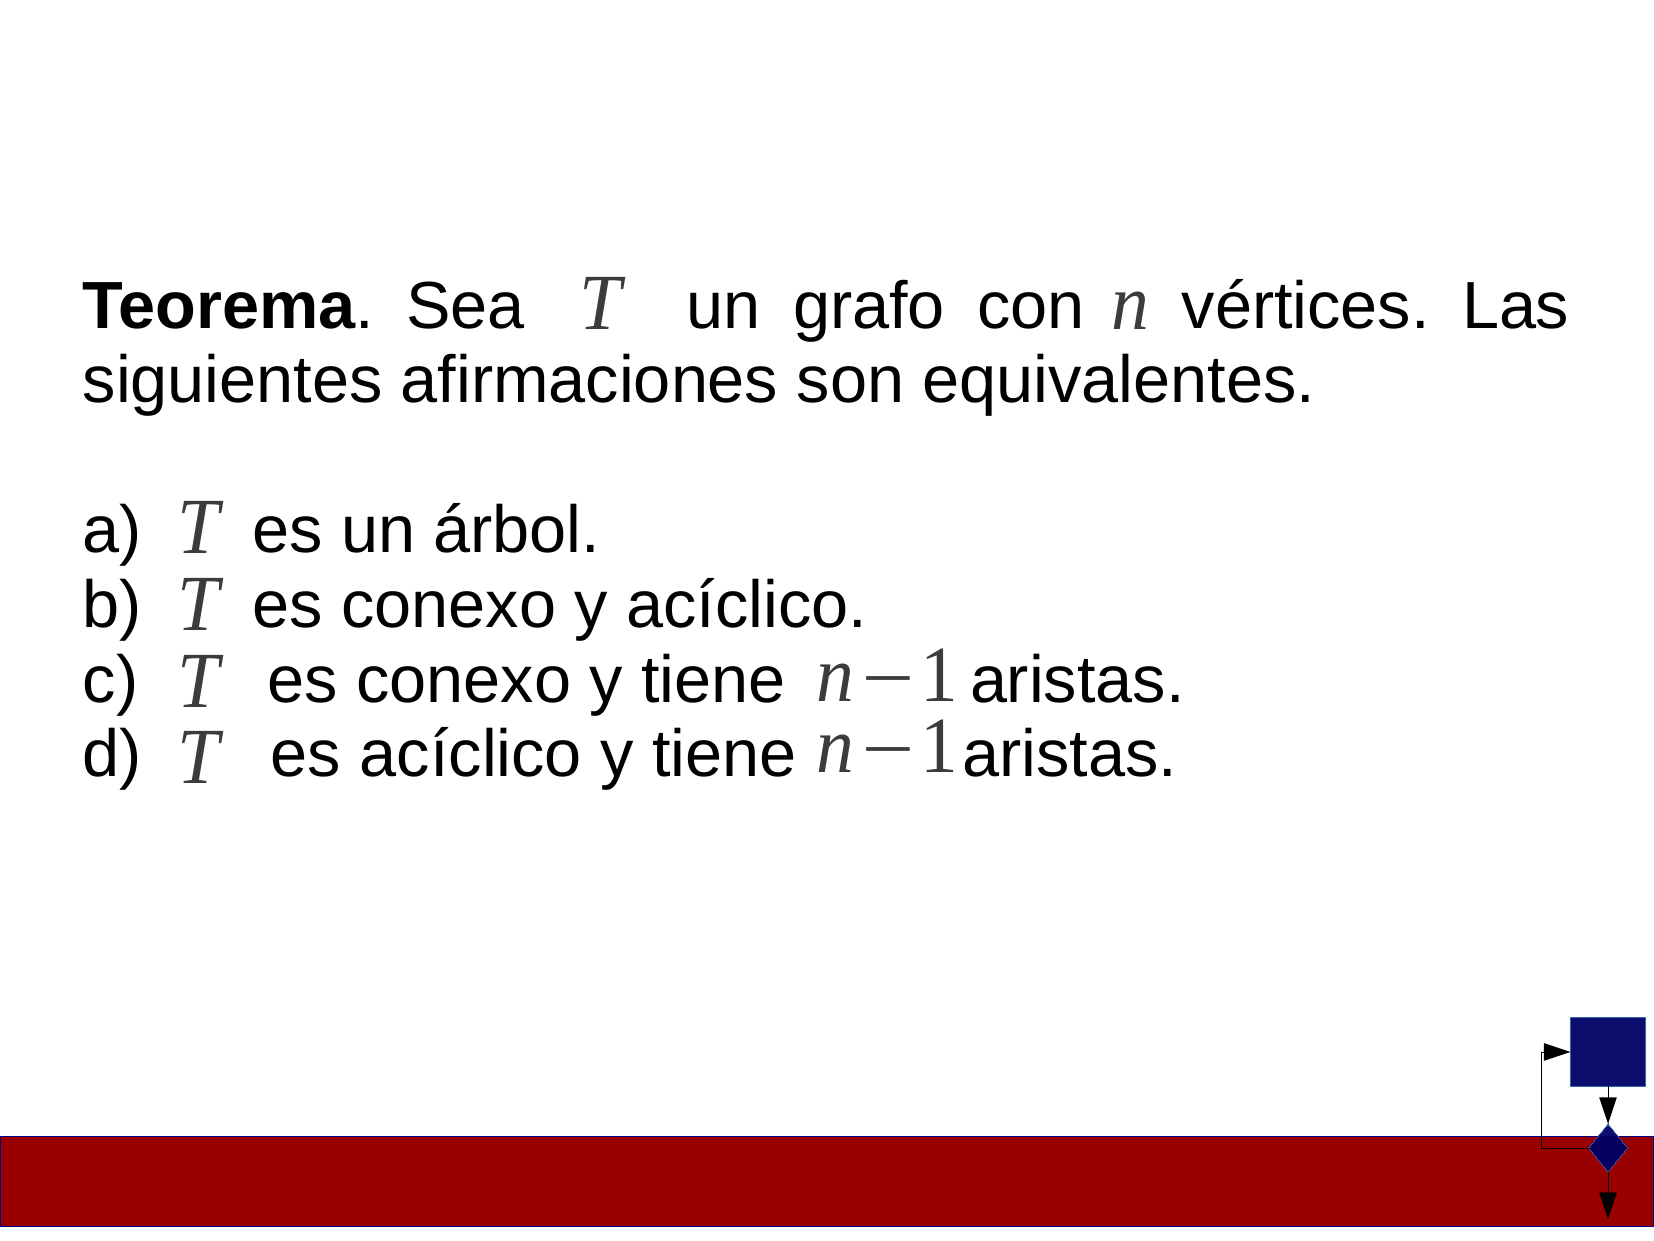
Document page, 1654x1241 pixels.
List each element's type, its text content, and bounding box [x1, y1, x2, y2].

chart [1092, 260, 1170, 349]
text_box [1570, 1017, 1646, 1087]
subtitle Teorema. Sea un grafo con vértices. Las siguientes afirmaciones son equivalentes. a) es un árbol. b) es conexo y acíclico. c) es conexo y tiene aristas. d) es acíclico y tiene aristas. [82, 49, 1571, 1010]
text_box [0, 1124, 1654, 1227]
chart [158, 483, 248, 803]
chart [797, 632, 977, 792]
chart [560, 259, 650, 349]
